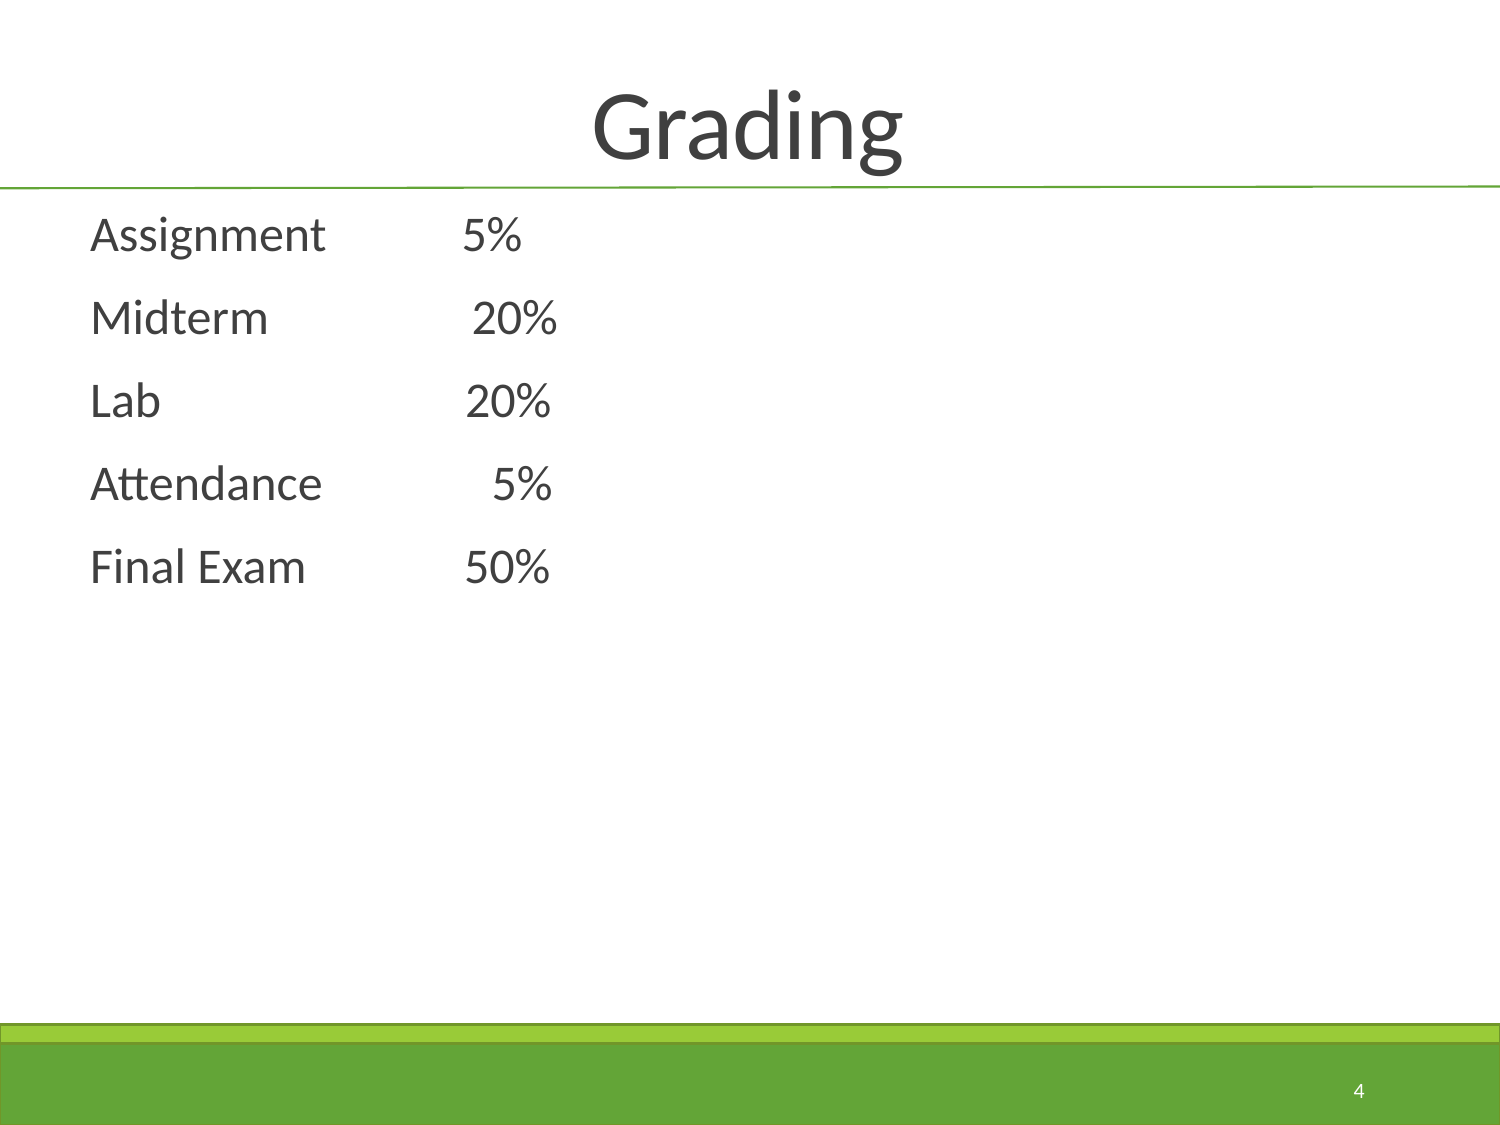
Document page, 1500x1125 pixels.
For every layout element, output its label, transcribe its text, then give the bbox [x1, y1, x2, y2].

title Grading [72, 37, 1423, 188]
list Assignment 5% Midterm 20% Lab 20% Attendance 5% Final Exam 50% [75, 200, 1425, 1000]
